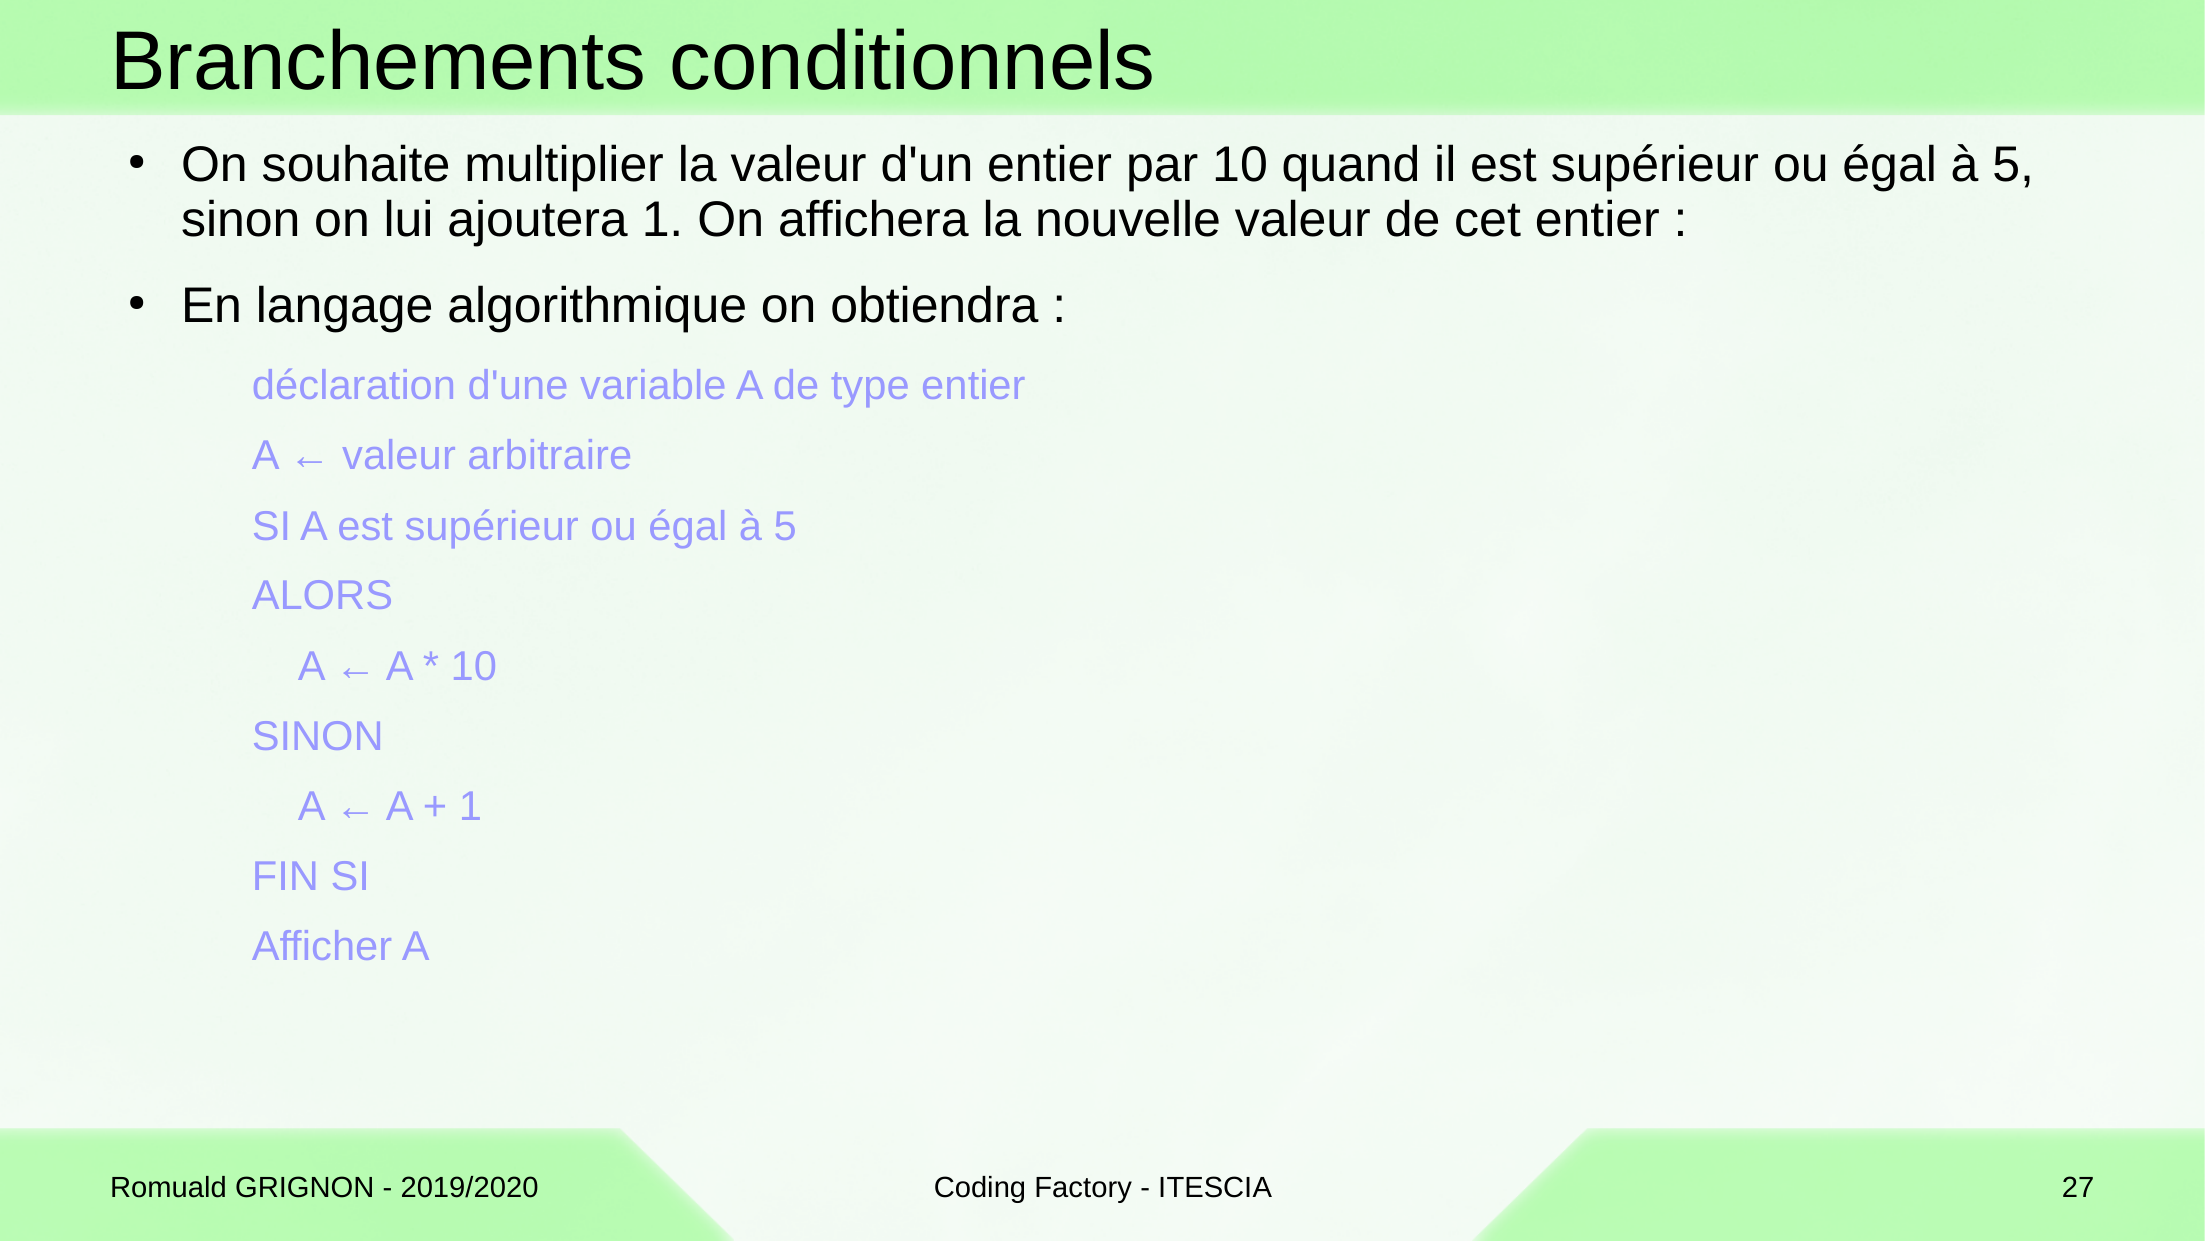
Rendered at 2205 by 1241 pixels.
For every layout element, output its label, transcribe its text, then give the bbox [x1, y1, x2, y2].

list On souhaite multiplier la valeur d'un entier par 10 quand il est supérieur ou égal à 5, sinon on lui ajoutera 1. On affichera la nouvelle valeur de cet entier : En langage algorithmique on obtiendra : déclaration d'une variable A de type entier A ← valeur arbitraire SI A est supérieur ou égal à 5 ALORS A ← A * 10 SINON A ← A + 1 FIN SI Afficher A [110, 206, 2095, 1052]
picture [0, 0, 2205, 1241]
title Branchements conditionnels [110, 49, 2095, 206]
